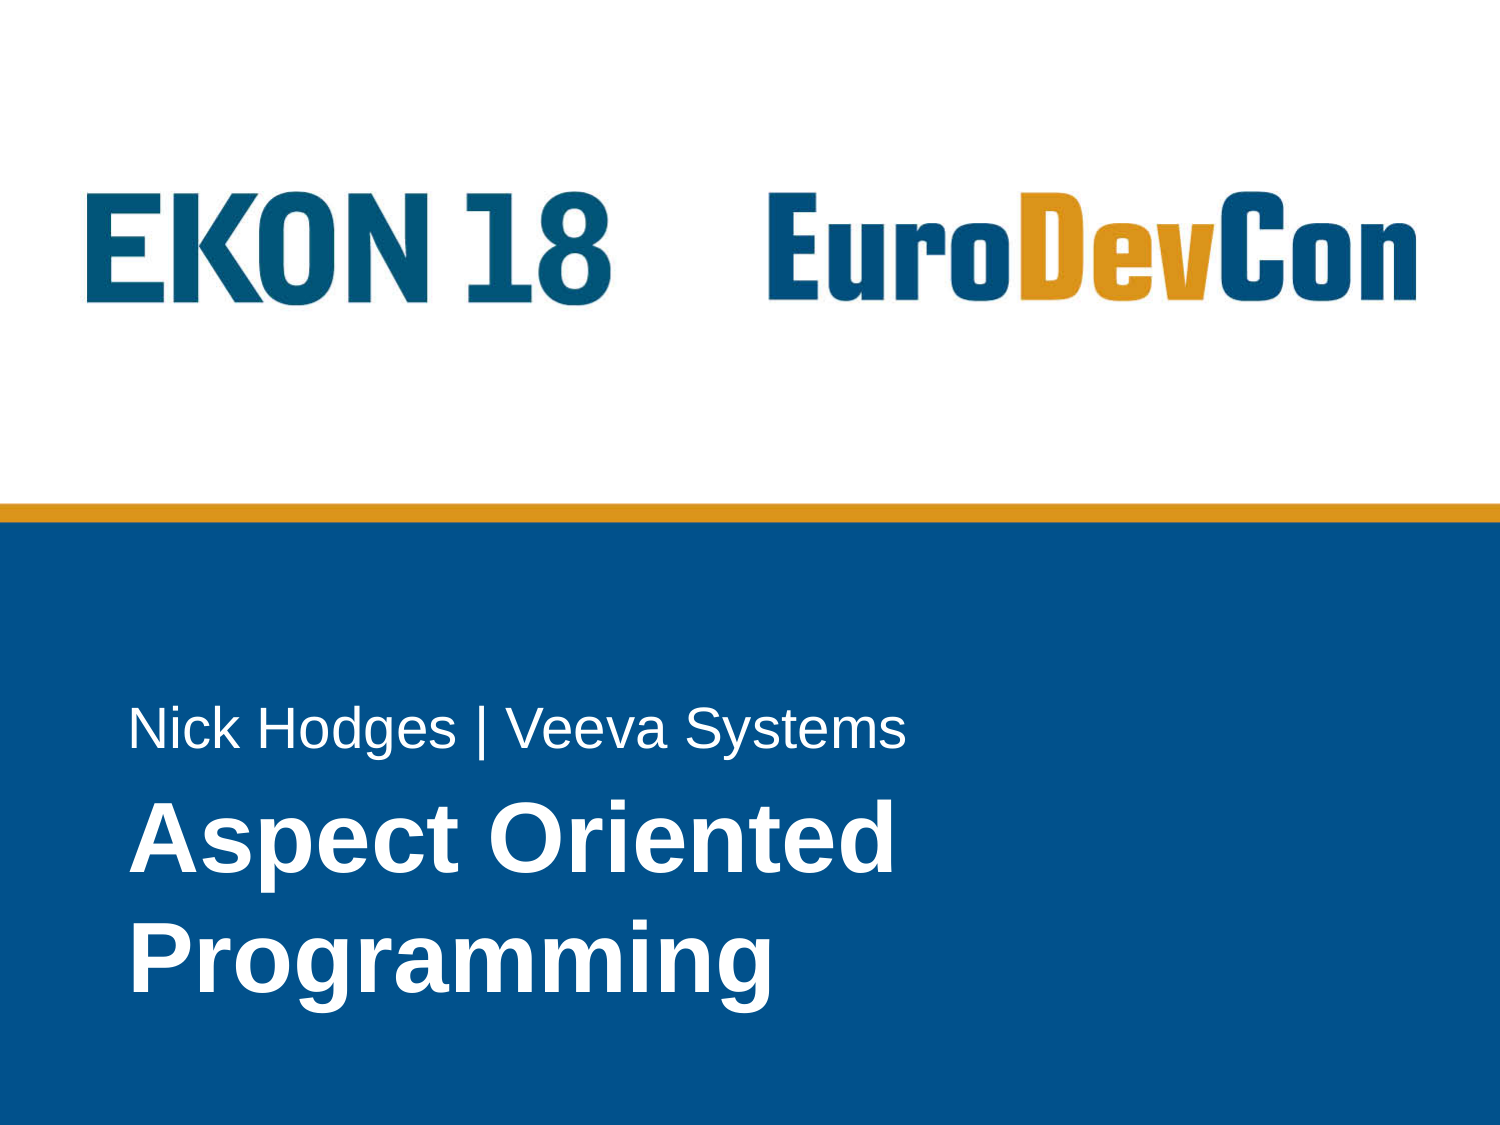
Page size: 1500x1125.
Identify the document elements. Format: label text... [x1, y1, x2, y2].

picture [0, 0, 1500, 1125]
title Nick Hodges | Veeva Systems [112, 674, 1388, 765]
subtitle Aspect Oriented Programming [112, 765, 1388, 991]
